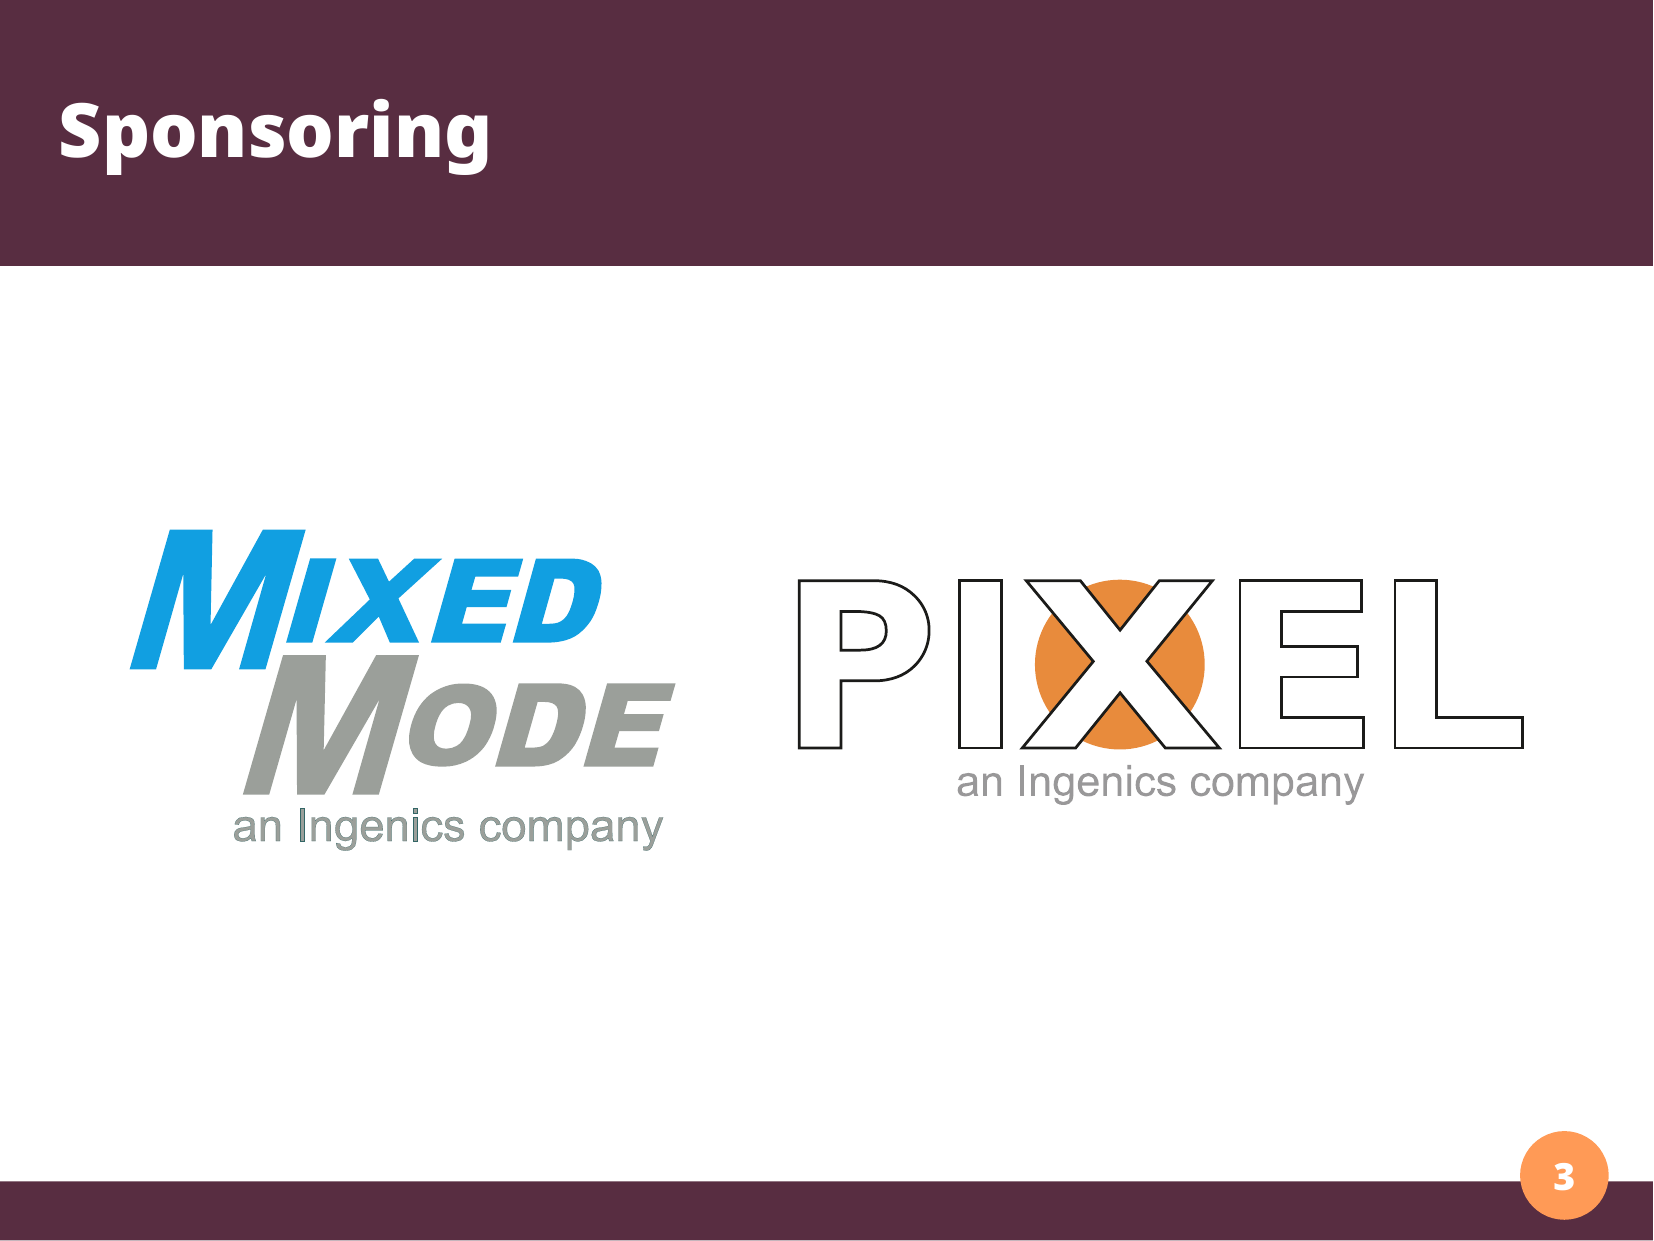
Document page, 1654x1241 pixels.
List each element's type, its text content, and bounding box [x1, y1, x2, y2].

picture [785, 579, 1524, 811]
title Sponsoring [58, 49, 1594, 207]
picture [128, 528, 717, 852]
